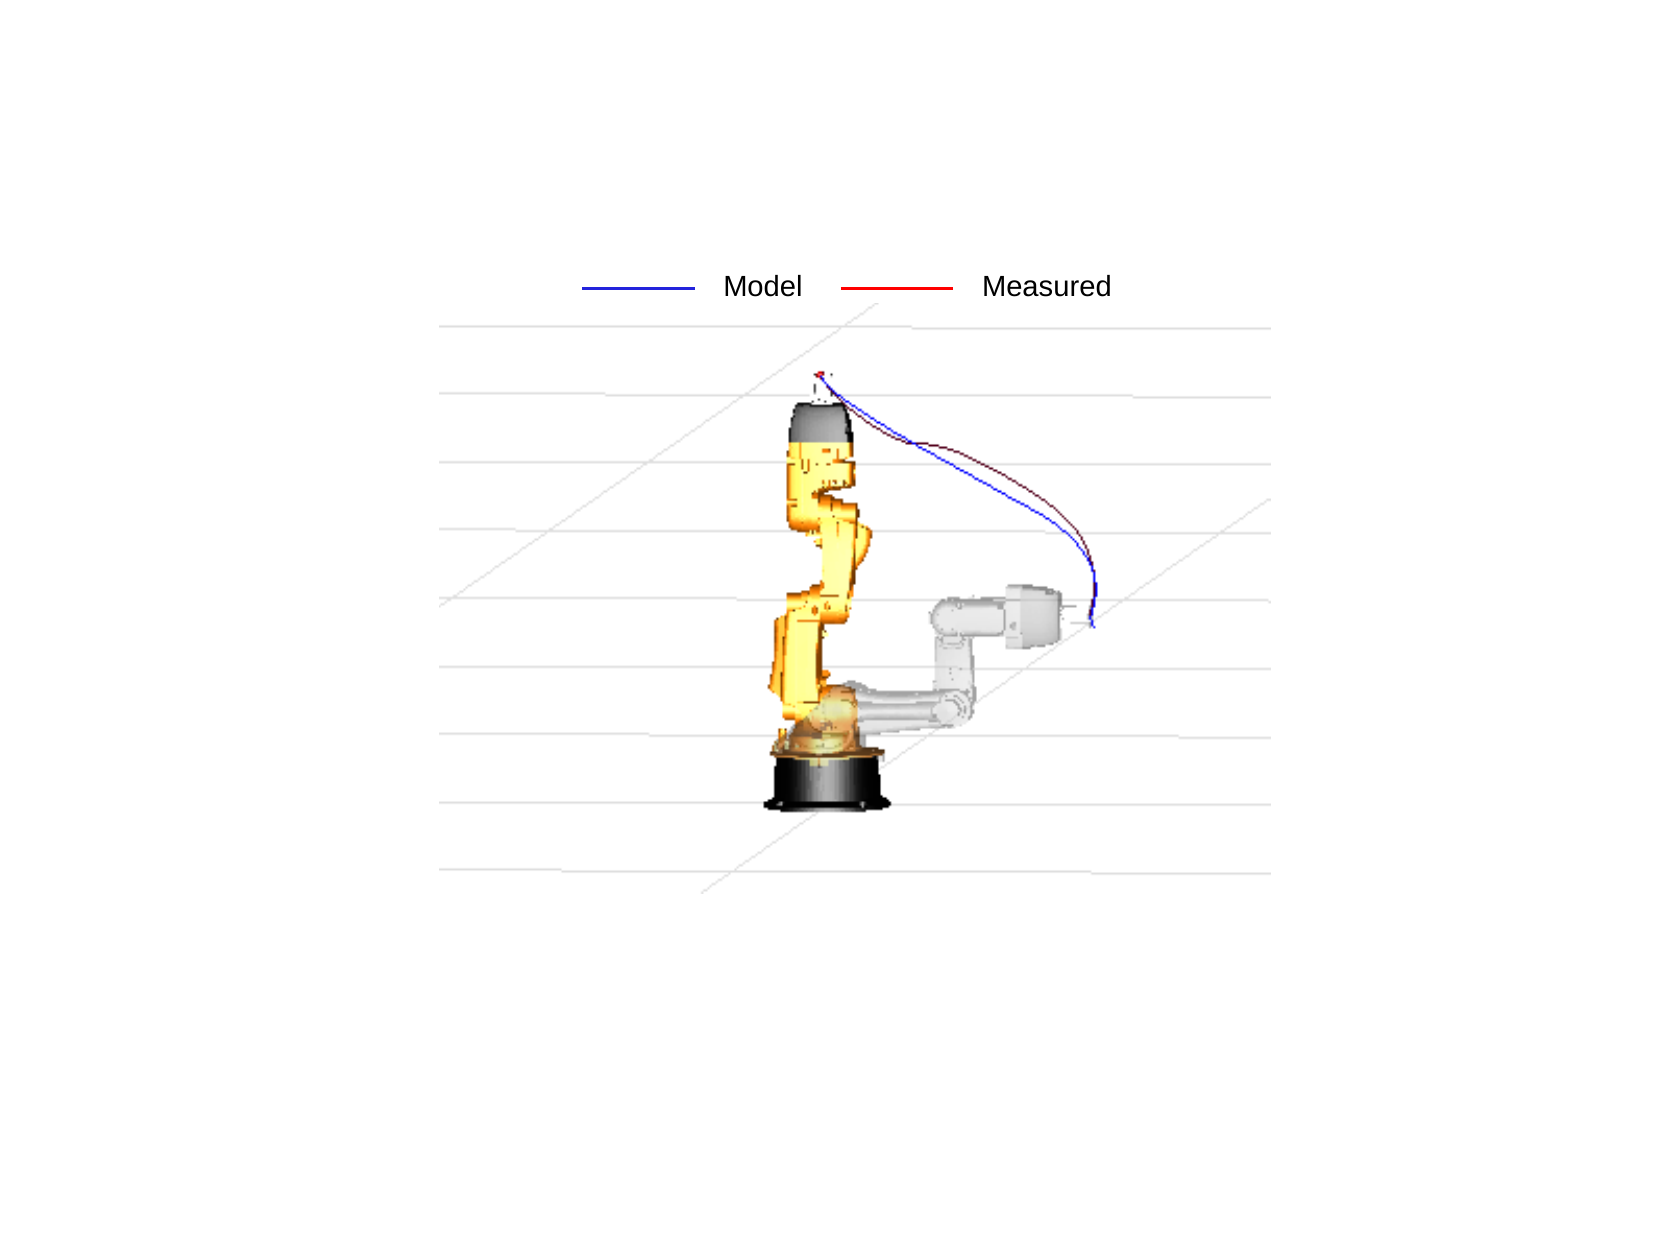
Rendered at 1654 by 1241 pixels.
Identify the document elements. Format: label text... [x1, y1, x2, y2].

text_box Measured [967, 262, 1179, 311]
text_box Model [708, 262, 967, 311]
picture [439, 303, 1271, 894]
